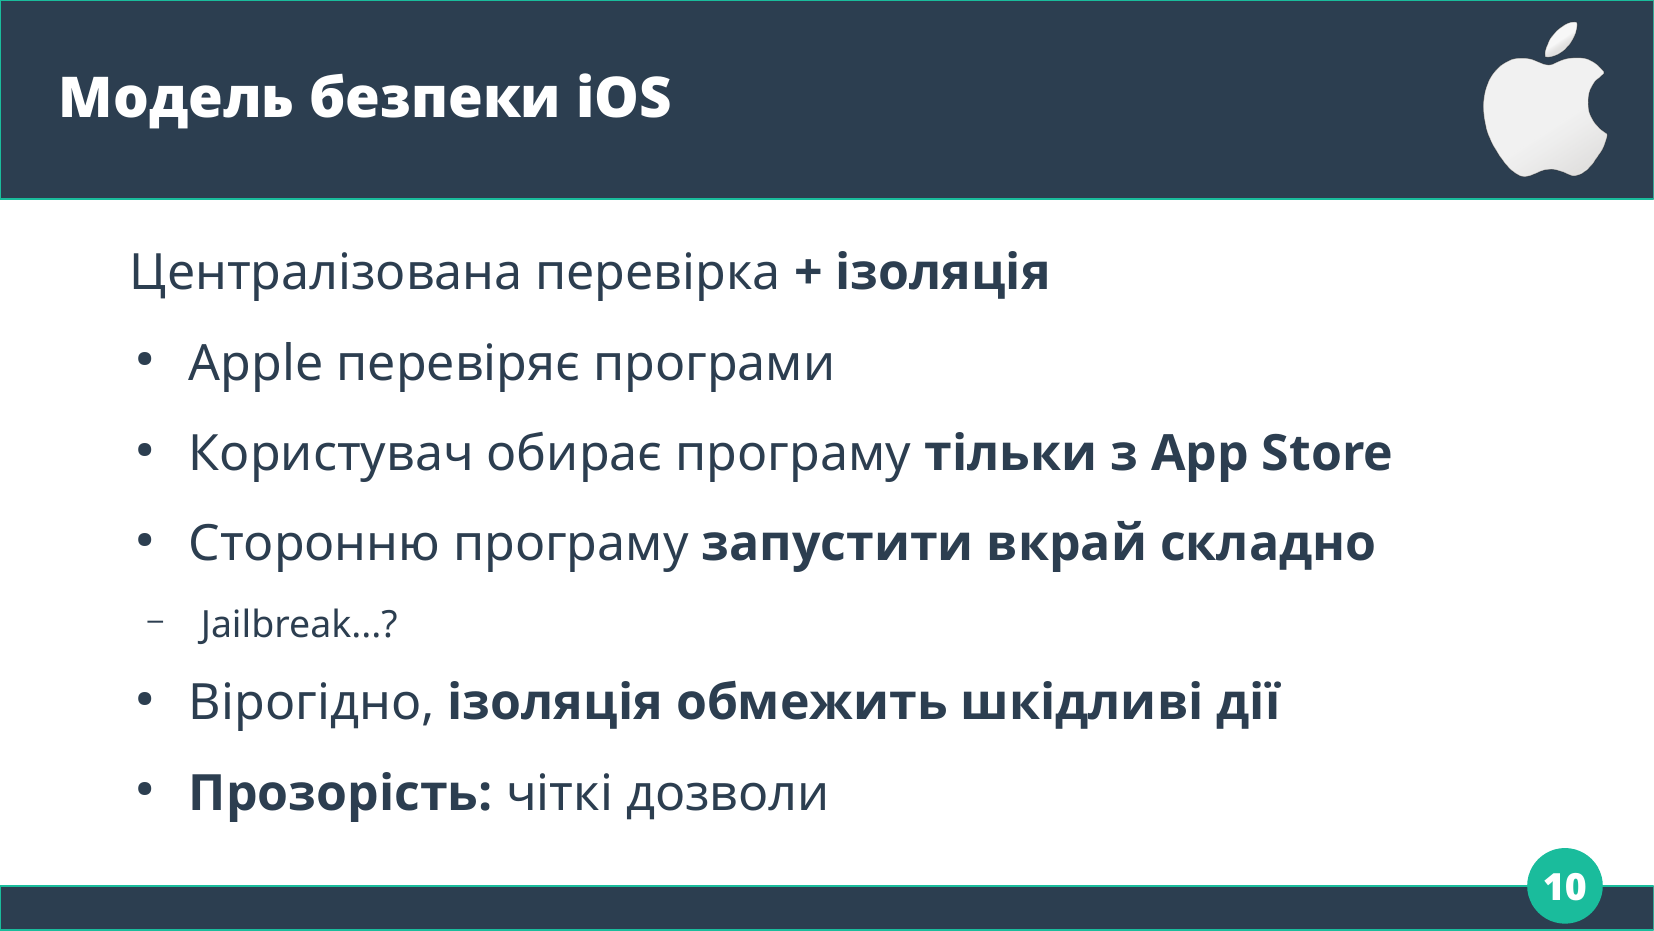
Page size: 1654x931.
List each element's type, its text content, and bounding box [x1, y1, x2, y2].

title Модель безпеки iOS [59, 37, 1467, 156]
list Централізована перевірка + ізоляція Apple перевіряє програми Користувач обирає програму тільки з App Store Сторонню програму запустити вкрай складно Jailbreak...? Вірогідно, ізоляція обмежить шкідливі дії Прозорість: чіткі дозволи [59, 236, 1477, 857]
picture [1467, 20, 1625, 178]
